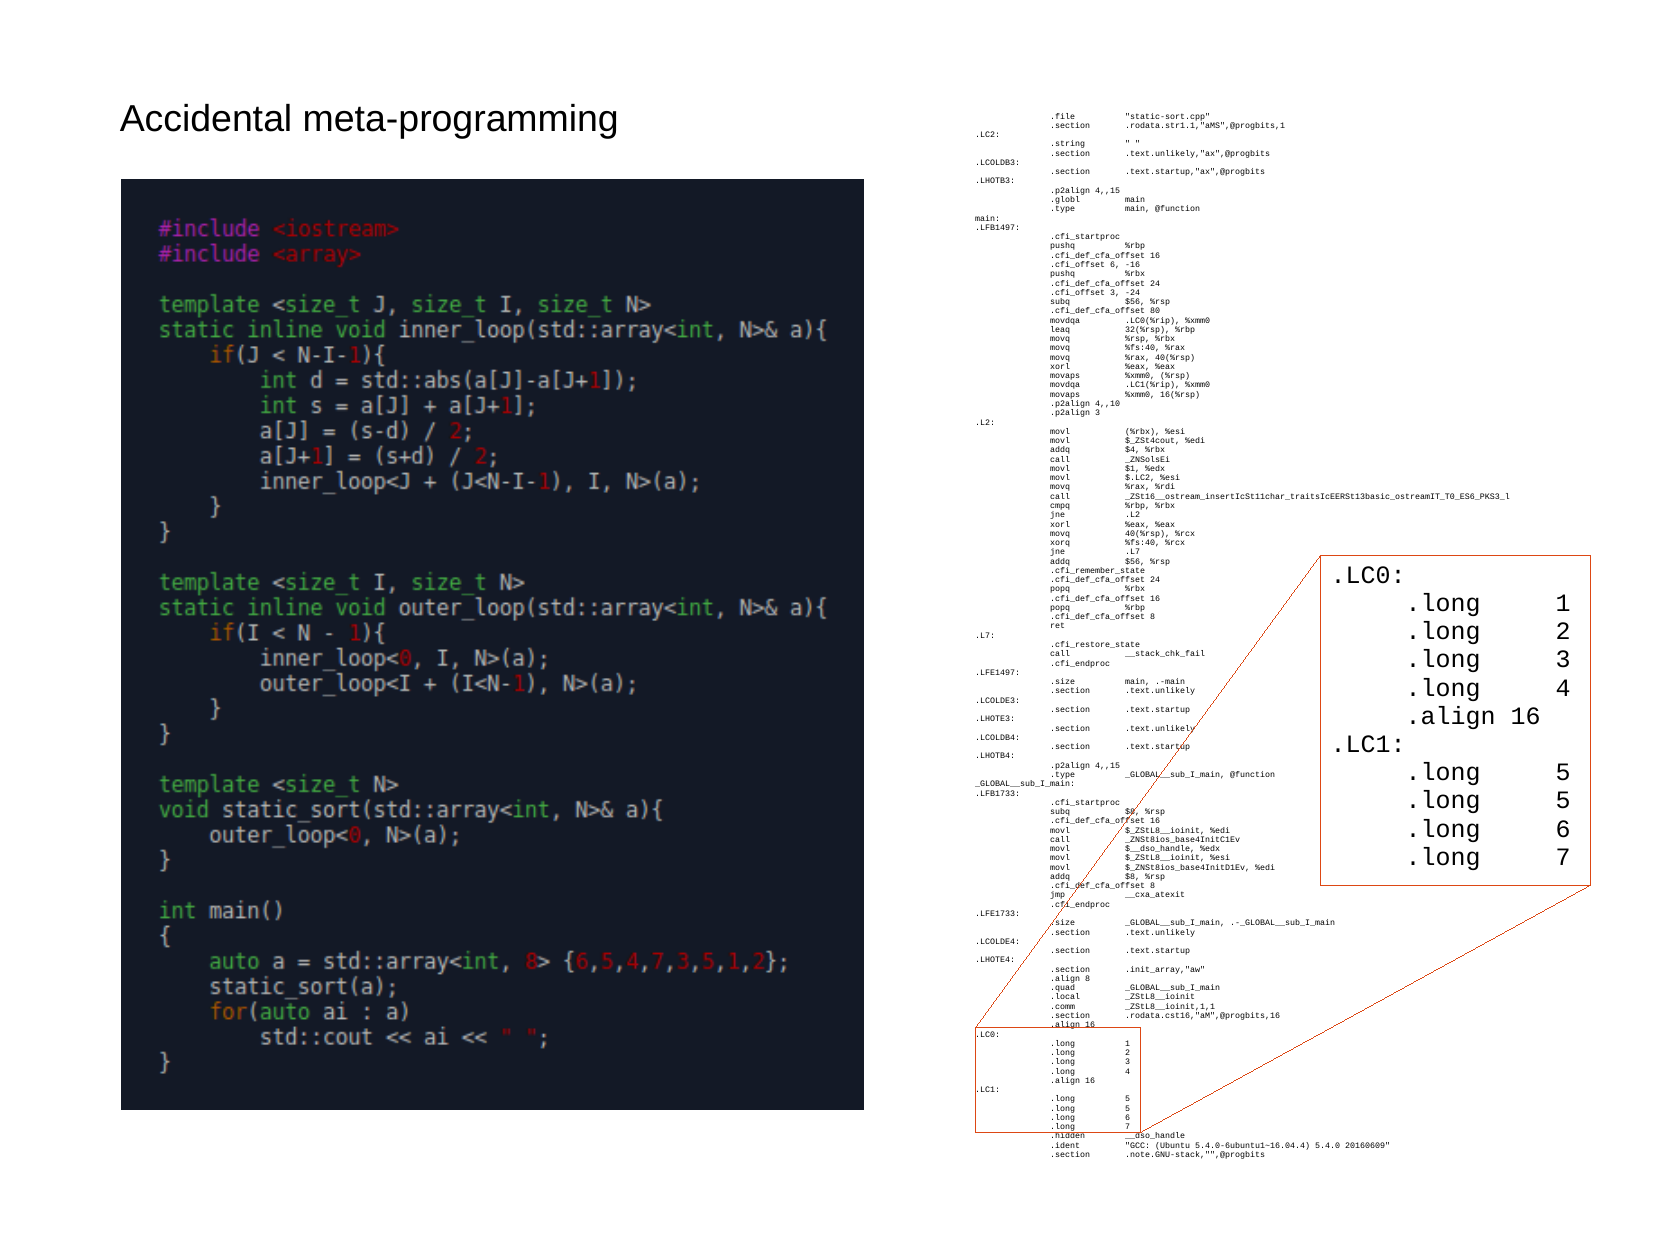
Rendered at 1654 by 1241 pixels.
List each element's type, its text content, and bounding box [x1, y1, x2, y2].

picture [121, 179, 864, 1111]
text_box .LC0: .long 1 .long 2 .long 3 .long 4 .align 16 .LC1: .long 5 .long 5 .long 6 .long 7 [1315, 555, 1621, 901]
text_box .LC0: .long 1 .long 2 .long 3 .long 4 .align 16 .LC1: .long 5 .long 5 .long 6 .long 7 [1321, 556, 1590, 885]
text_box Accidental meta-programming [105, 90, 741, 147]
text_box .file "static-sort.cpp" .section .rodata.str1.1,"aMS",@progbits,1 .LC2: .string " " .section .text.unlikely,"ax",@progbits .LCOLDB3: .section .text.startup,"ax",@progbits .LHOTB3: .p2align 4,,15 .globl main .type main, @function main: .LFB1497: .cfi_startproc pushq %rbp .cfi_def_cfa_offset 16 .cfi_offset 6, -16 pushq %rbx .cfi_def_cfa_offset 24 .cfi_offset 3, -24 subq $56, %rsp .cfi_def_cfa_offset 80 movdqa .LC0(%rip), %xmm0 leaq 32(%rsp), %rbp movq %rsp, %rbx movq %fs:40, %rax movq %rax, 40(%rsp) xorl %eax, %eax movaps %xmm0, (%rsp) movdqa .LC1(%rip), %xmm0 movaps %xmm0, 16(%rsp) .p2align 4,,10 .p2align 3 .L2: movl (%rbx), %esi movl $_ZSt4cout, %edi addq $4, %rbx call _ZNSolsEi movl $1, %edx movl $.LC2, %esi movq %rax, %rdi call _ZSt16__ostream_insertIcSt11char_traitsIcEERSt13basic_ostreamIT_T0_ES6_PKS3_l cmpq %rbp, %rbx jne .L2 xorl %eax, %eax movq 40(%rsp), %rcx xorq %fs:40, %rcx jne .L7 addq $56, %rsp .cfi_remember_state .cfi_def_cfa_offset 24 popq %rbx .cfi_def_cfa_offset 16 popq %rbp .cfi_def_cfa_offset 8 ret .L7: .cfi_restore_state call __stack_chk_fail .cfi_endproc .LFE1497: .size main, .-main .section .text.unlikely .LCOLDE3: .section .text.startup .LHOTE3: .section .text.unlikely .LCOLDB4: .section .text.startup .LHOTB4: .p2align 4,,15 .type _GLOBAL__sub_I_main, @function _GLOBAL__sub_I_main: .LFB1733: .cfi_startproc subq $8, %rsp .cfi_def_cfa_offset 16 movl $_ZStL8__ioinit, %edi call _ZNSt8ios_base4InitC1Ev movl $__dso_handle, %edx movl $_ZStL8__ioinit, %esi movl $_ZNSt8ios_base4InitD1Ev, %edi addq $8, %rsp .cfi_def_cfa_offset 8 jmp __cxa_atexit .cfi_endproc .LFE1733: .size _GLOBAL__sub_I_main, .-_GLOBAL__sub_I_main .section .text.unlikely .LCOLDE4: .section .text.startup .LHOTE4: .section .init_array,"aw" .align 8 .quad _GLOBAL__sub_I_main .local _ZStL8__ioinit .comm _ZStL8__ioinit,1,1 .section .rodata.cst16,"aM",@progbits,16 .align 16 .LC0: .long 1 .long 2 .long 3 .long 4 .align 16 .LC1: .long 5 .long 5 .long 6 .long 7 .hidden __dso_handle .ident "GCC: (Ubuntu 5.4.0-6ubuntu1~16.04.4) 5.4.0 20160609" .section .note.GNU-stack,"",@progbits [960, 105, 1526, 1168]
